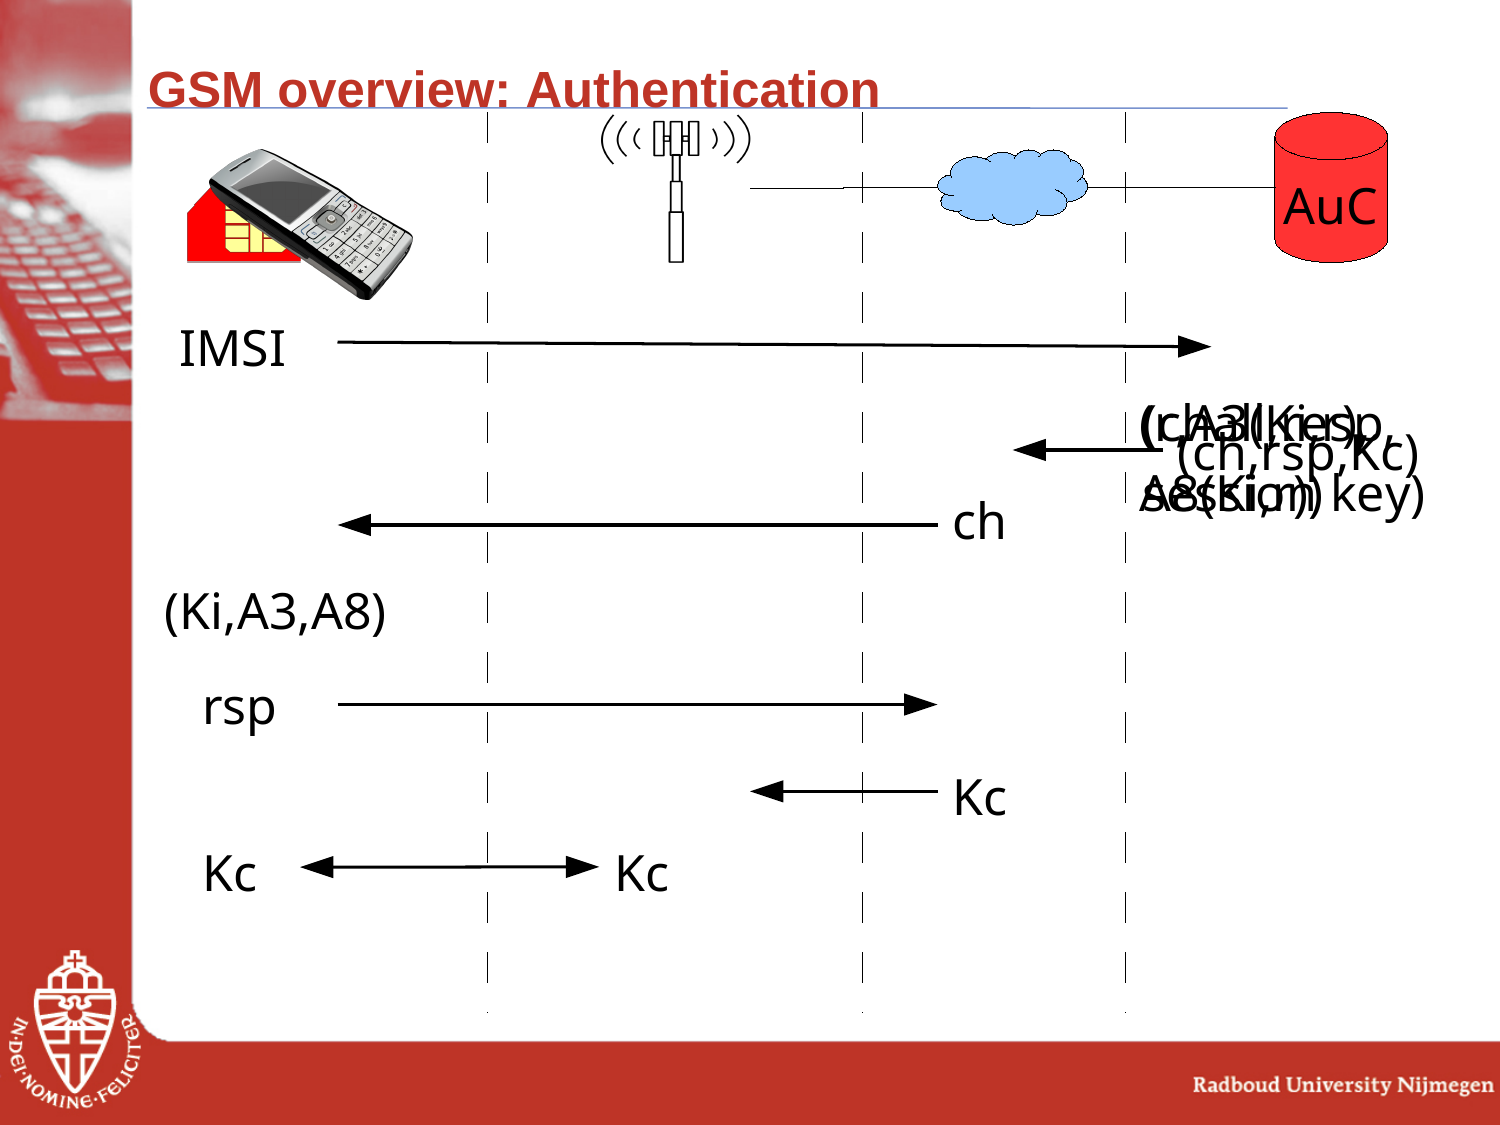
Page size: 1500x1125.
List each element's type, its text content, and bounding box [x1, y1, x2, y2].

text_box (Ki,A3,A8) [150, 562, 563, 647]
text_box Kc [937, 747, 1126, 833]
text_box [937, 149, 1088, 226]
text_box (r,A3(Ki,r), A8(Ki,r)) [1125, 375, 1500, 679]
text_box Kc [600, 825, 788, 910]
text_box rsp [187, 657, 376, 743]
text_box Kc [187, 825, 301, 910]
text_box ch [937, 472, 1125, 557]
title GSM overview: Authentication [147, 0, 1491, 122]
text_box AuC [1274, 112, 1388, 263]
text_box IMSI [165, 299, 338, 385]
picture [0, 0, 1500, 1125]
